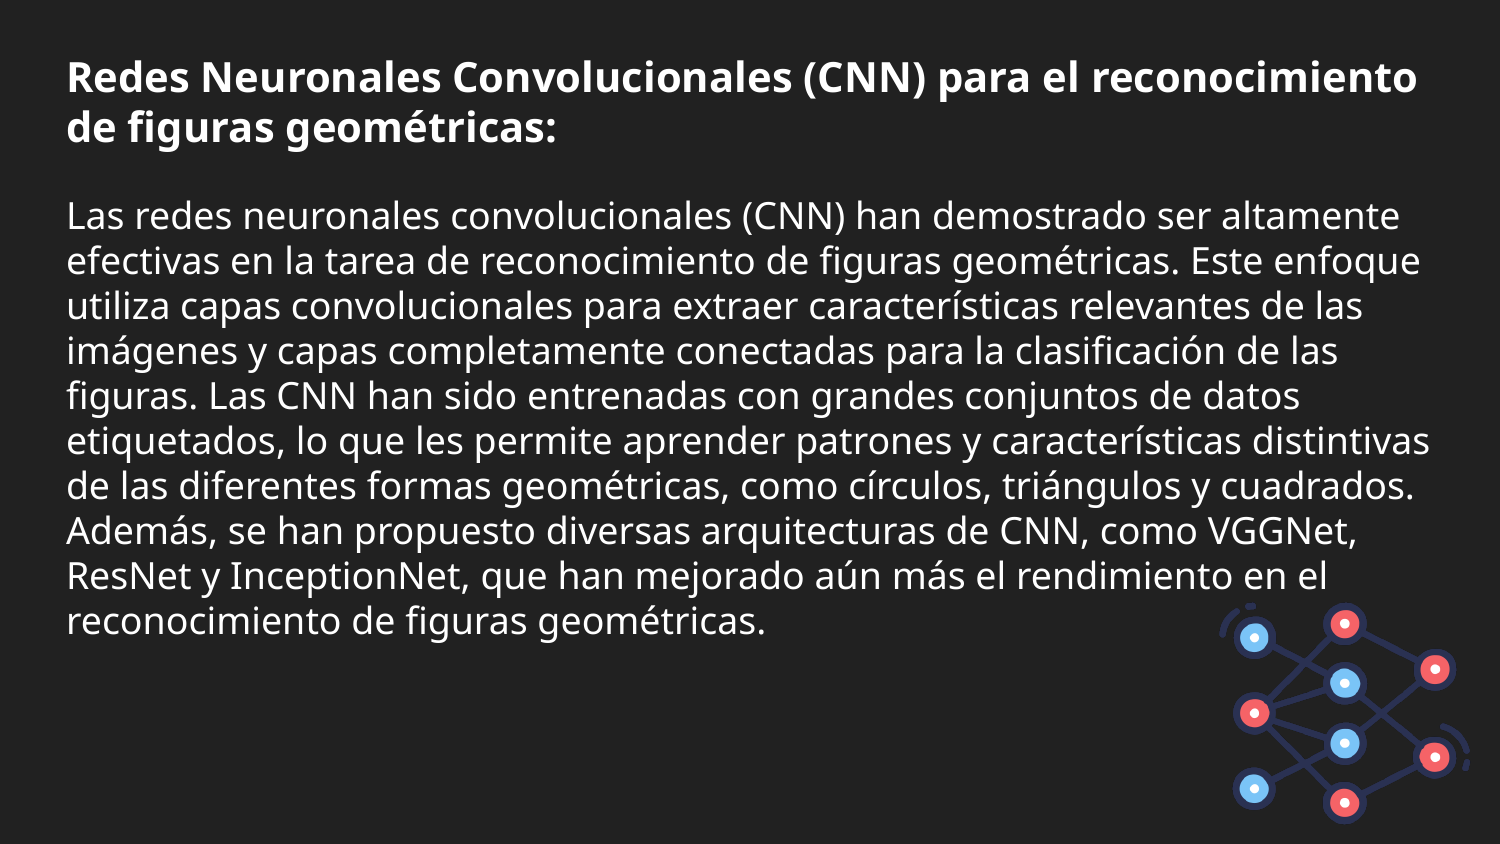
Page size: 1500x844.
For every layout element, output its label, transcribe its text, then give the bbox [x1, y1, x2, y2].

text_box Redes Neuronales Convolucionales (CNN) para el reconocimiento de figuras geométricas: [51, 34, 1449, 166]
text_box Las redes neuronales convolucionales (CNN) han demostrado ser altamente efectivas en la tarea de reconocimiento de figuras geométricas. Este enfoque utiliza capas convolucionales para extraer características relevantes de las imágenes y capas completamente conectadas para la clasificación de las figuras. Las CNN han sido entrenadas con grandes conjuntos de datos etiquetados, lo que les permite aprender patrones y características distintivas de las diferentes formas geométricas, como círculos, triángulos y cuadrados. Además, se han propuesto diversas arquitecturas de CNN, como VGGNet, ResNet y InceptionNet, que han mejorado aún más el rendimiento en el reconocimiento de figuras geométricas. [51, 177, 1449, 808]
picture [1213, 582, 1476, 844]
